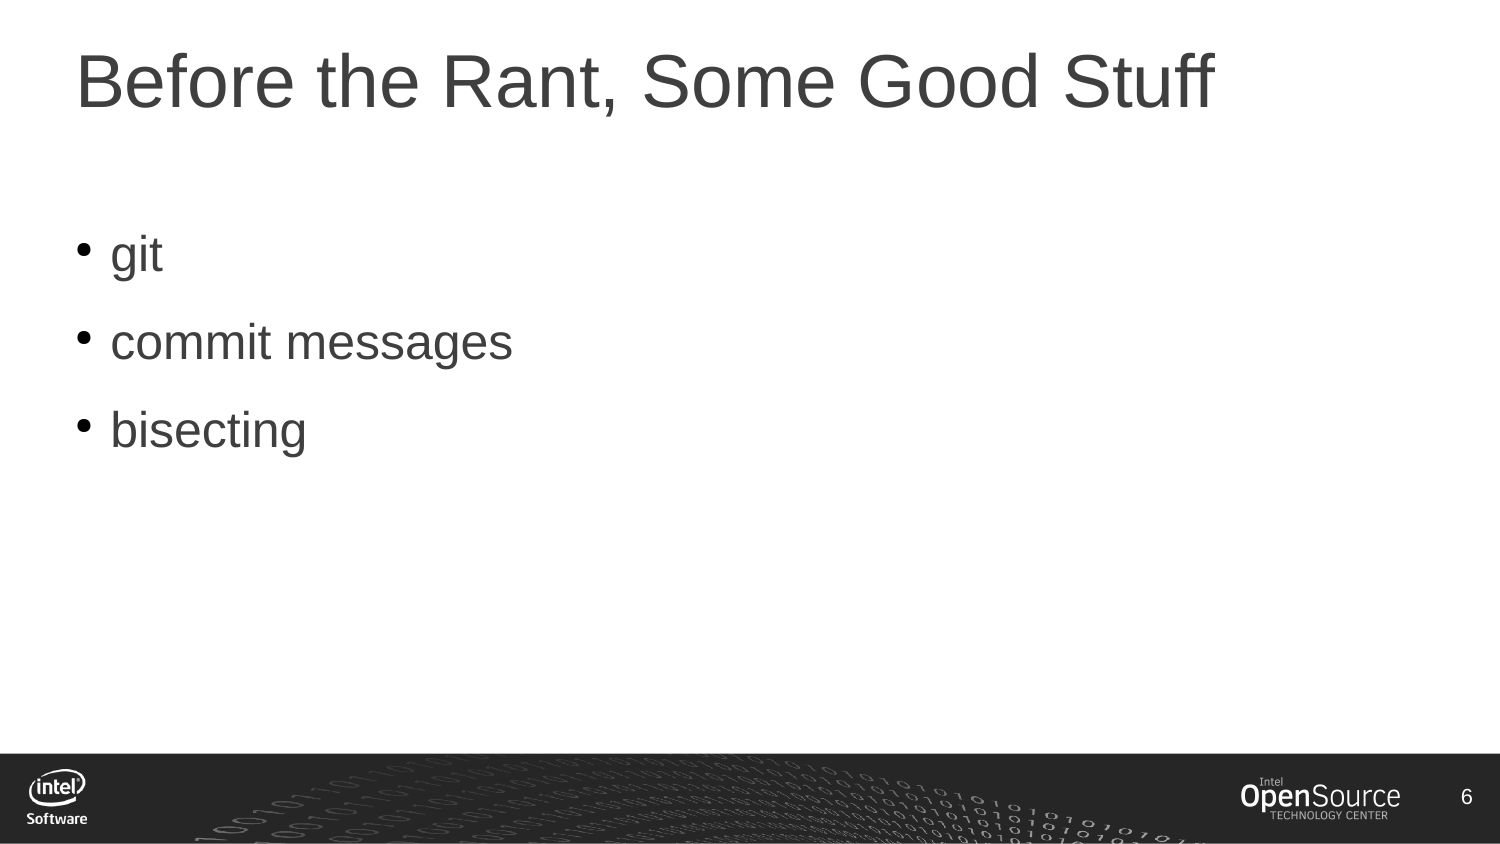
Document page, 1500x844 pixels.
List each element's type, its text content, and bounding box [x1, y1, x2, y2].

picture [1220, 757, 1418, 839]
title Before the Rant, Some Good Stuff [75, 32, 1425, 185]
picture [27, 753, 87, 844]
list git commit messages bisecting [75, 212, 1425, 674]
